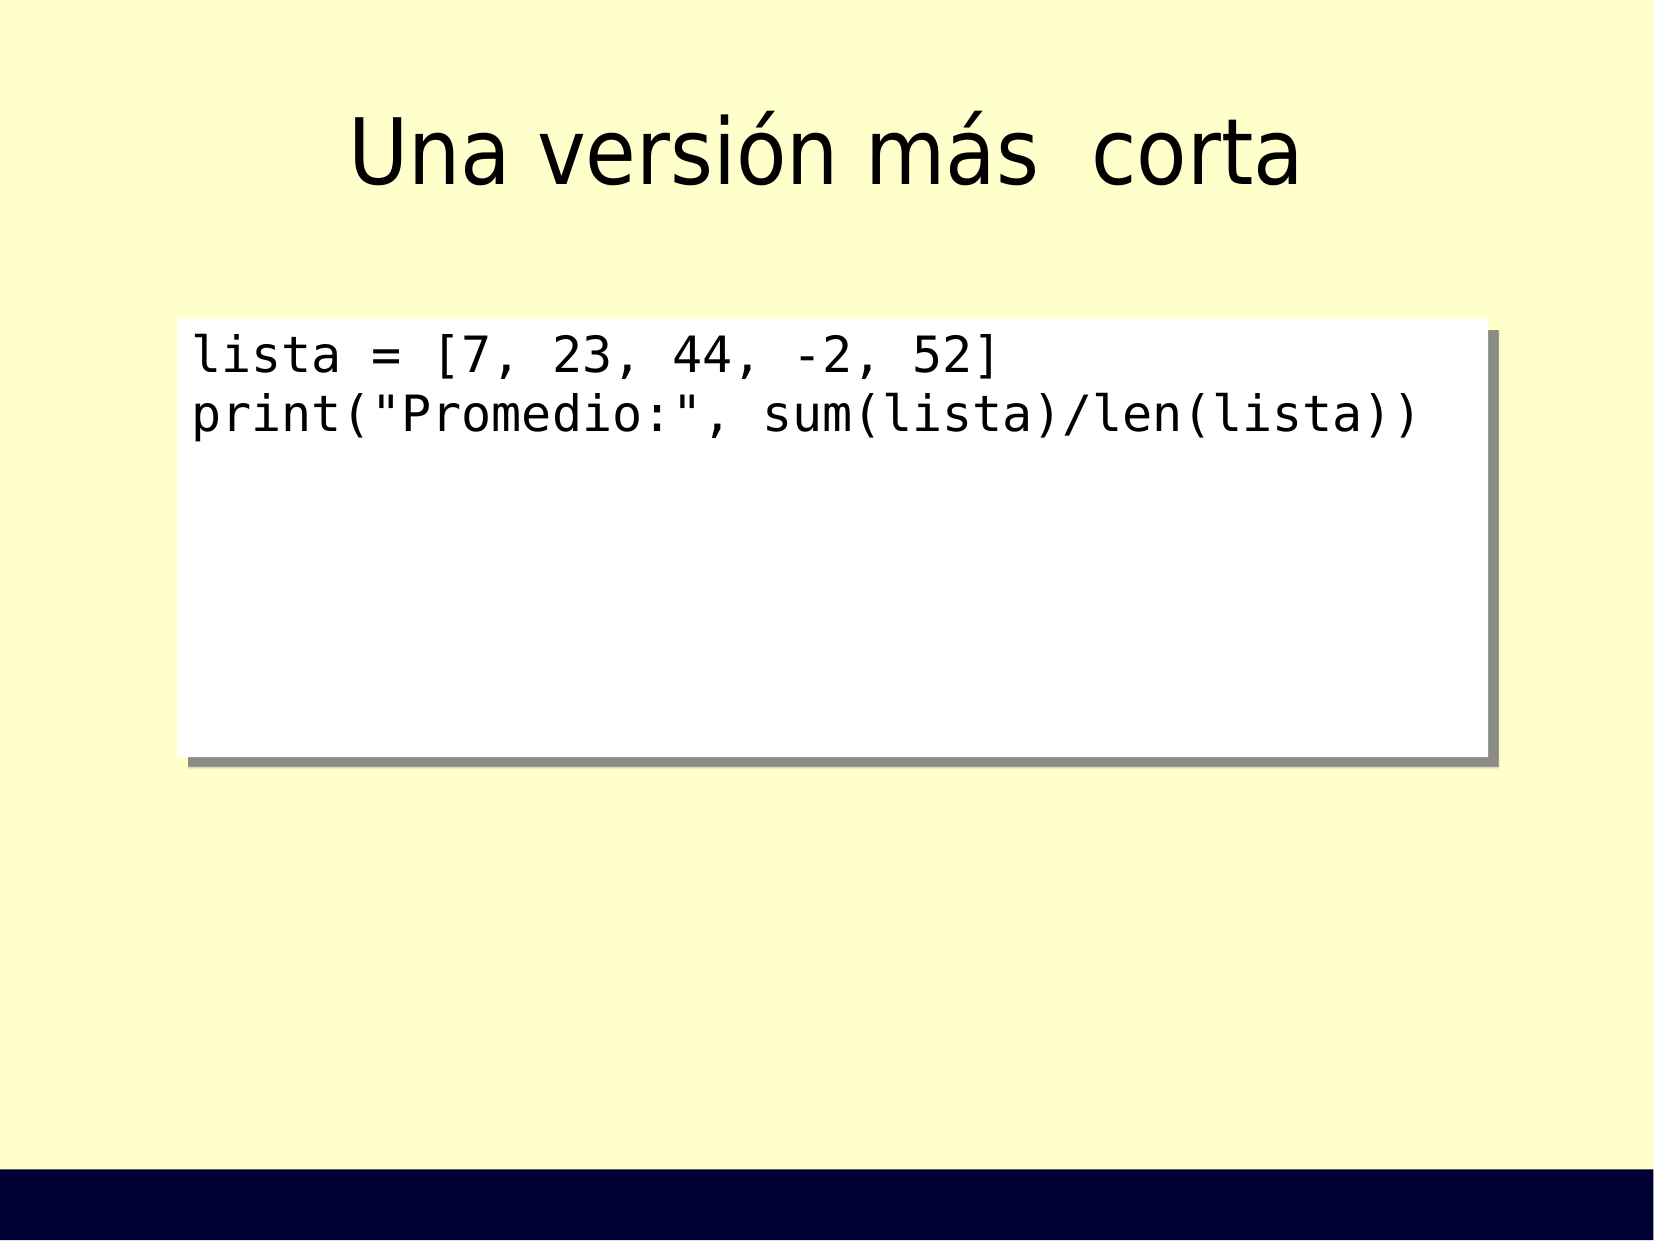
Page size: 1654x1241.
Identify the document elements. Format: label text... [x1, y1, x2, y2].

title Una versión más corta [82, 49, 1571, 257]
text_box lista = [7, 23, 44, -2, 52] print("Promedio:", sum(lista)/len(lista)) [177, 318, 1489, 758]
